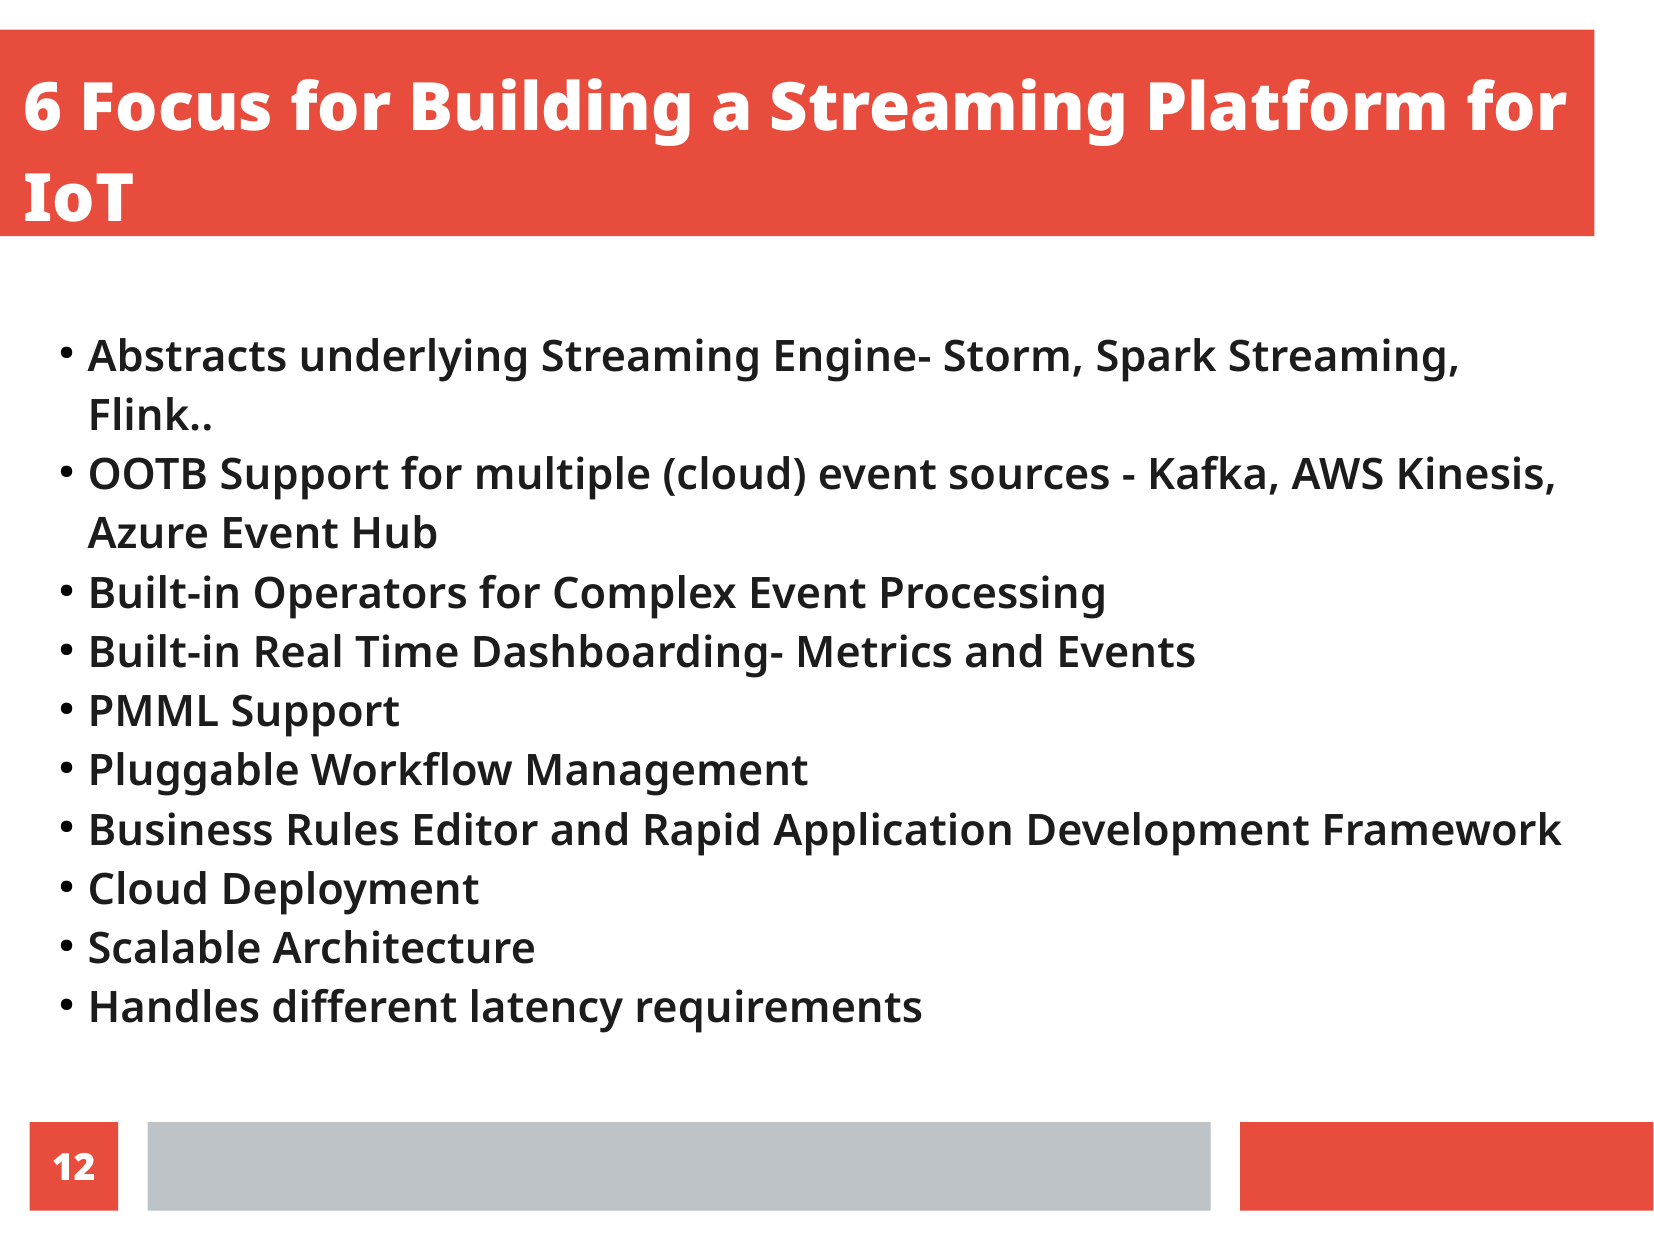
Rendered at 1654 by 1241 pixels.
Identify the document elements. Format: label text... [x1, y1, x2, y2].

title 6 Focus for Building a Streaming Platform for IoT [23, 59, 1595, 154]
list Abstracts underlying Streaming Engine- Storm, Spark Streaming, Flink.. OOTB Support for multiple (cloud) event sources - Kafka, AWS Kinesis, Azure Event Hub Built-in Operators for Complex Event Processing Built-in Real Time Dashboarding- Metrics and Events PMML Support Pluggable Workflow Management Business Rules Editor and Rapid Application Development Framework Cloud Deployment Scalable Architecture Handles different latency requirements [59, 324, 1565, 1093]
